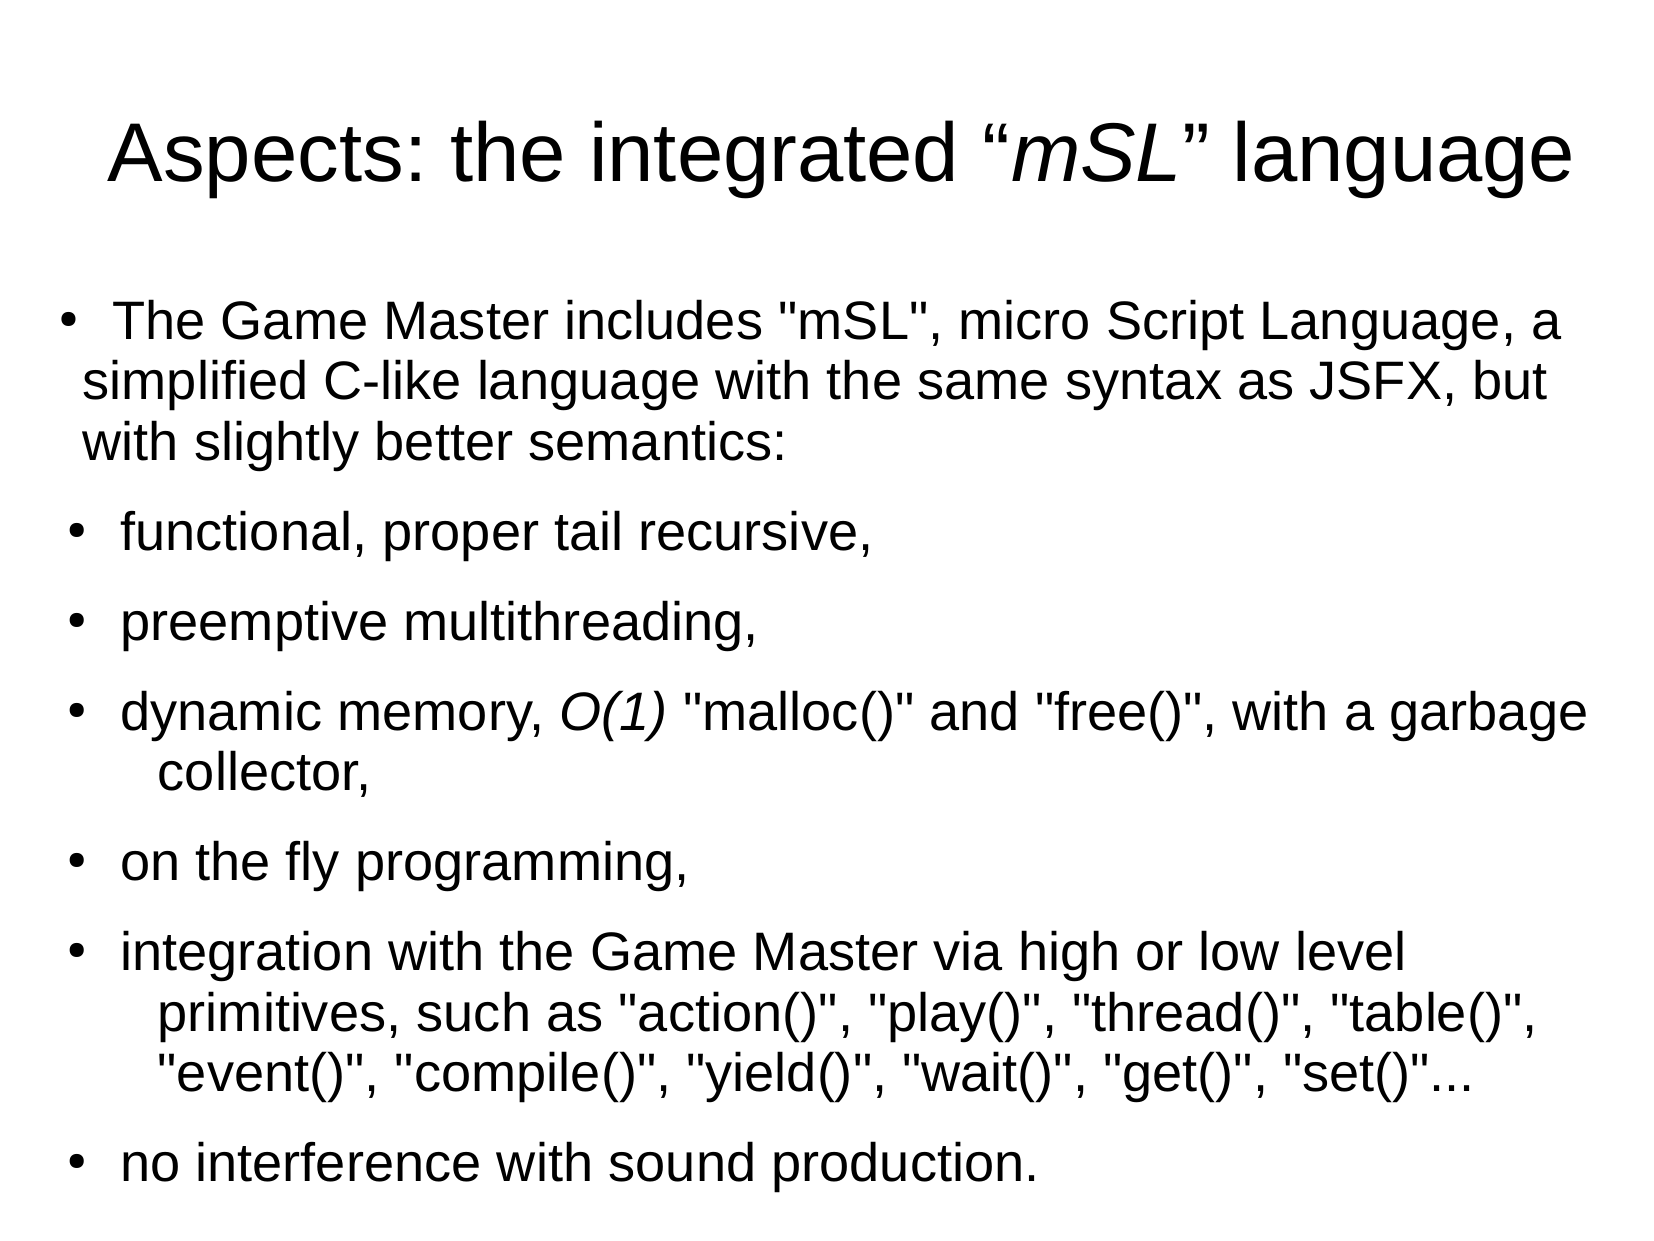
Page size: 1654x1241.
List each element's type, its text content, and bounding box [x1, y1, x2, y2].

title Aspects: the integrated “mSL” language [59, 49, 1595, 257]
list The Game Master includes "mSL", micro Script Language, a simplified C-like language with the same syntax as JSFX, but with slightly better semantics: functional, proper tail recursive, preemptive multithreading, dynamic memory, O(1) "malloc()" and "free()", with a garbage collector, on the fly programming, integration with the Game Master via high or low level primitives, such as "action()", "play()", "thread()", "table()", "event()", "compile()", "yield()", "wait()", "get()", "set()"... no interference with sound production. [11, 290, 1619, 1241]
